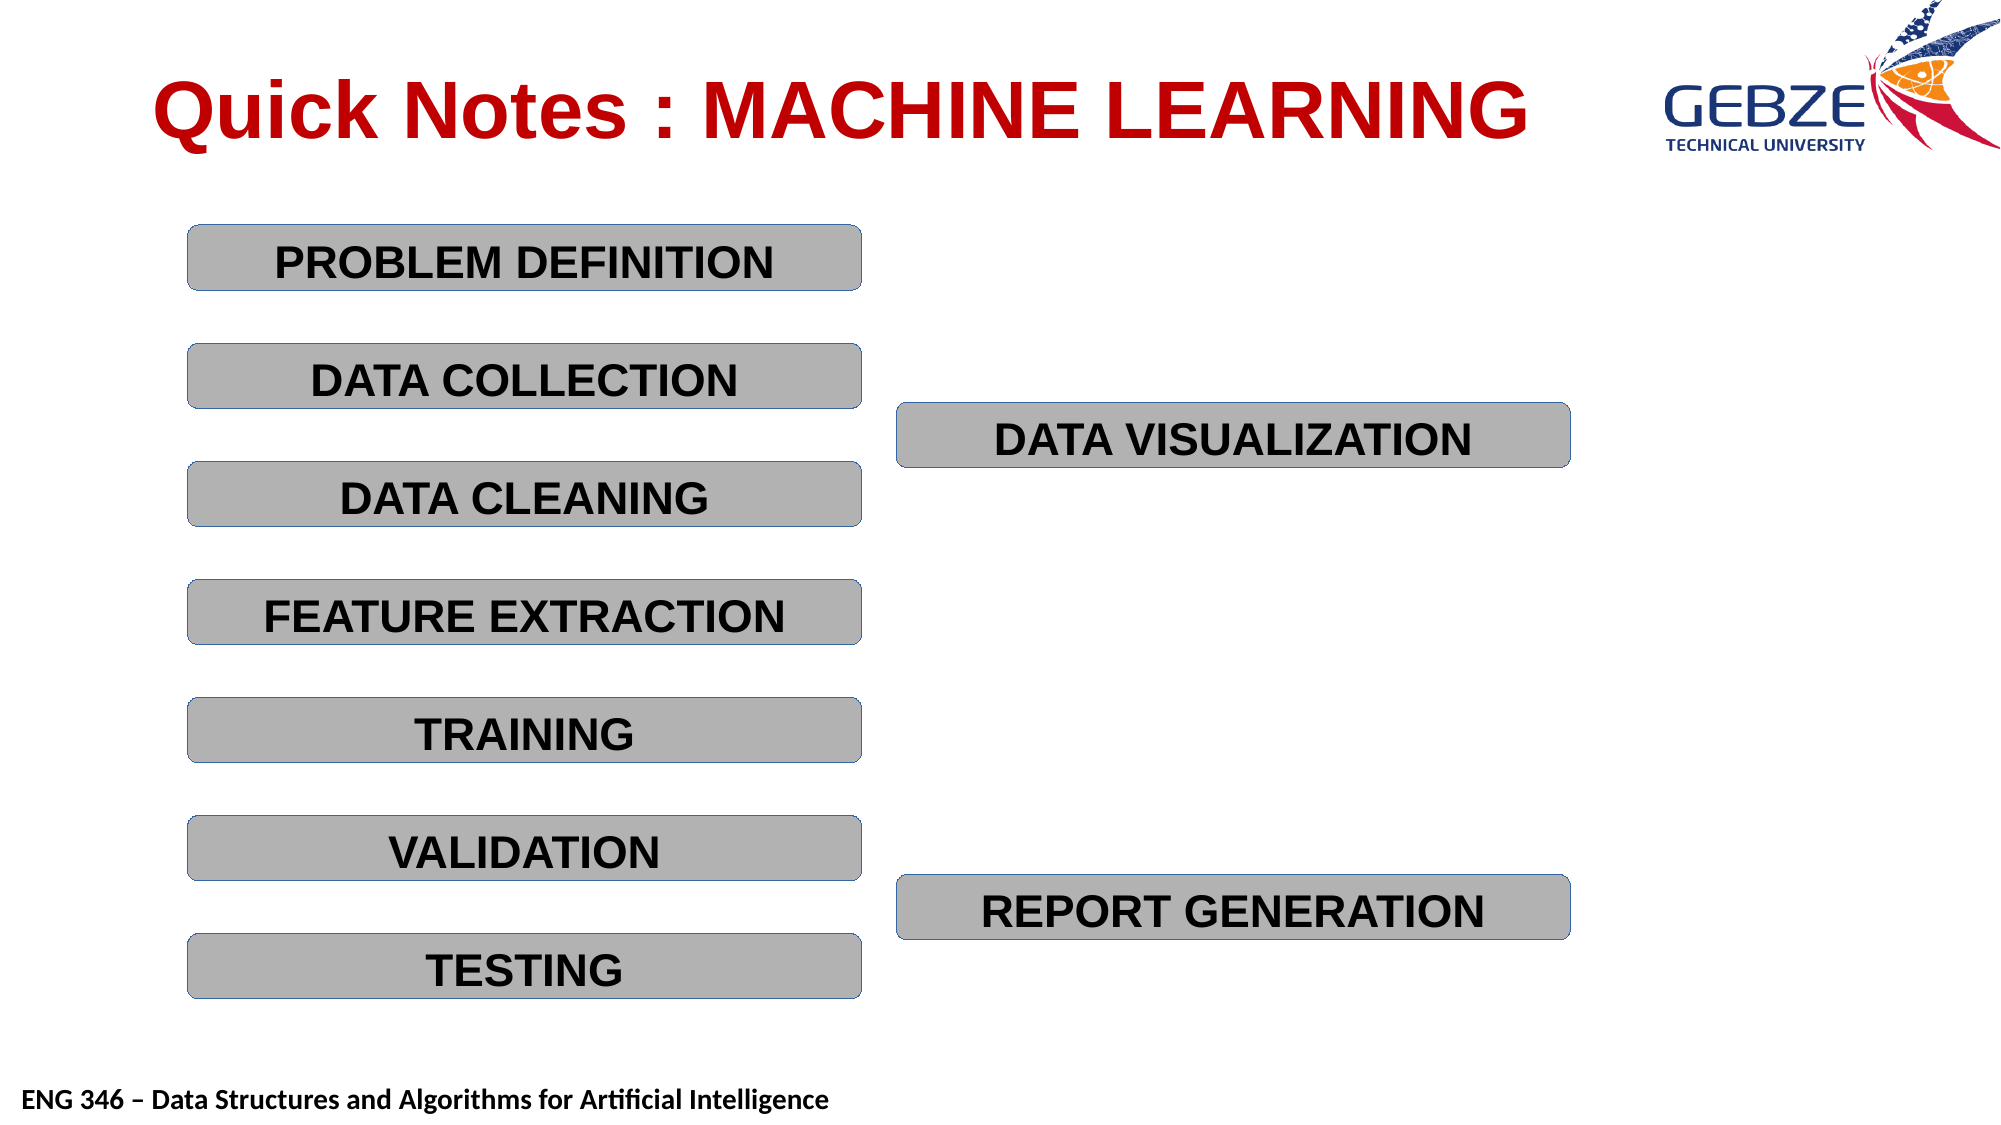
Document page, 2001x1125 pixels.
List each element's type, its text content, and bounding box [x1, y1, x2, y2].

title Quick Notes : MACHINE LEARNING [137, 59, 1650, 165]
text_box TRAINING [112, 697, 937, 814]
text_box DATA COLLECTION [112, 343, 937, 460]
text_box REPORT GENERATION [821, 874, 1646, 992]
text_box FEATURE EXTRACTION [112, 579, 937, 696]
text_box PROBLEM DEFINITION [112, 224, 937, 342]
text_box TESTING [112, 933, 937, 1051]
picture [1665, 0, 2001, 151]
text_box VALIDATION [112, 815, 937, 933]
text_box DATA CLEANING [112, 461, 937, 578]
text_box DATA VISUALIZATION [821, 402, 1646, 519]
